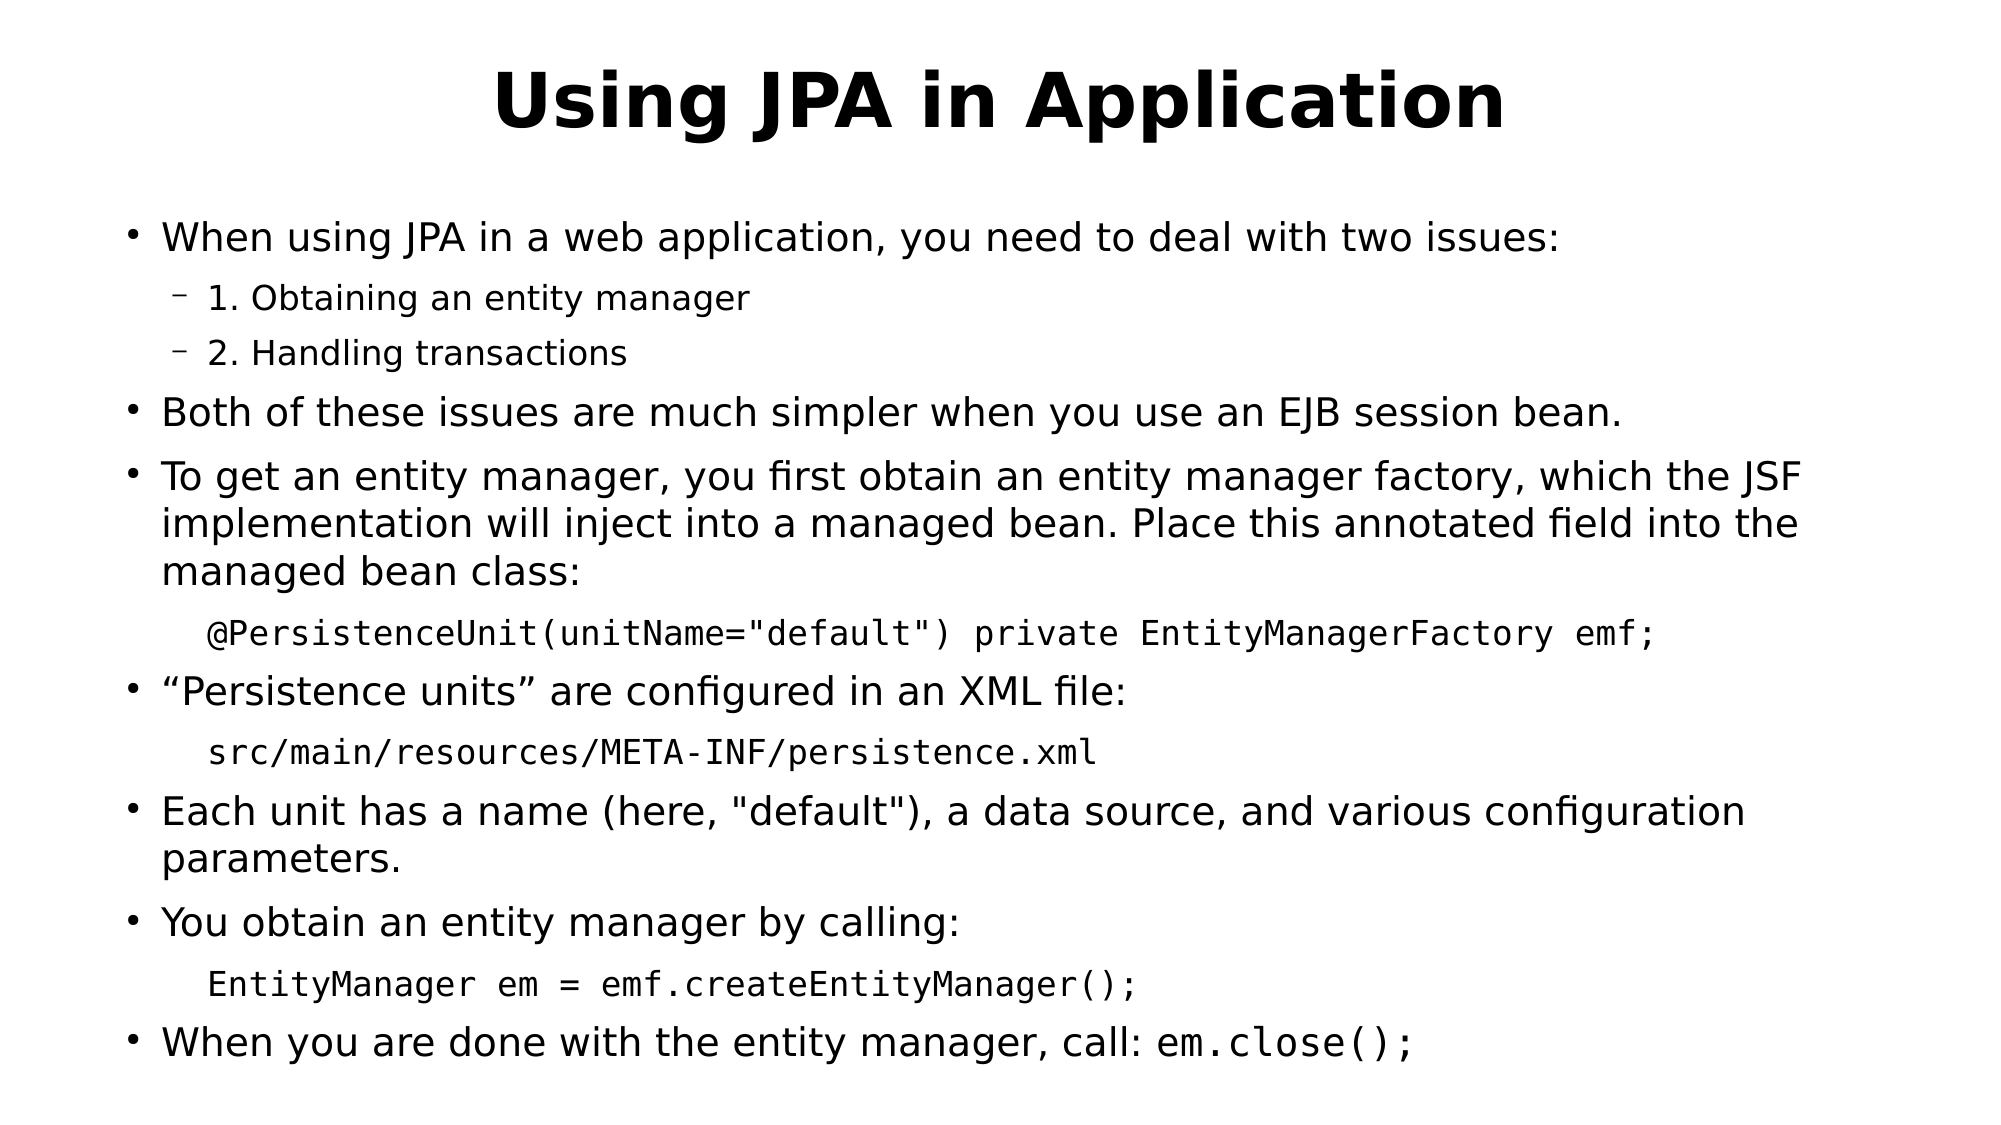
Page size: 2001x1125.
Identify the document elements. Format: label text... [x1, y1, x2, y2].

list When using JPA in a web application, you need to deal with two issues: 1. Obtaining an entity manager 2. Handling transactions Both of these issues are much simpler when you use an EJB session bean. To get an entity manager, you first obtain an entity manager factory, which the JSF implementation will inject into a managed bean. Place this annotated field into the managed bean class: @PersistenceUnit(unitName="default") private EntityManagerFactory emf; “Persistence units” are configured in an XML file: src/main/resources/META-INF/persistence.xml Each unit has a name (here, "default"), a data source, and various configuration parameters. You obtain an entity manager by calling: EntityManager em = emf.createEntityManager(); When you are done with the entity manager, call: em.close(); [99, 204, 1860, 1075]
title Using JPA in Application [99, 44, 1900, 177]
